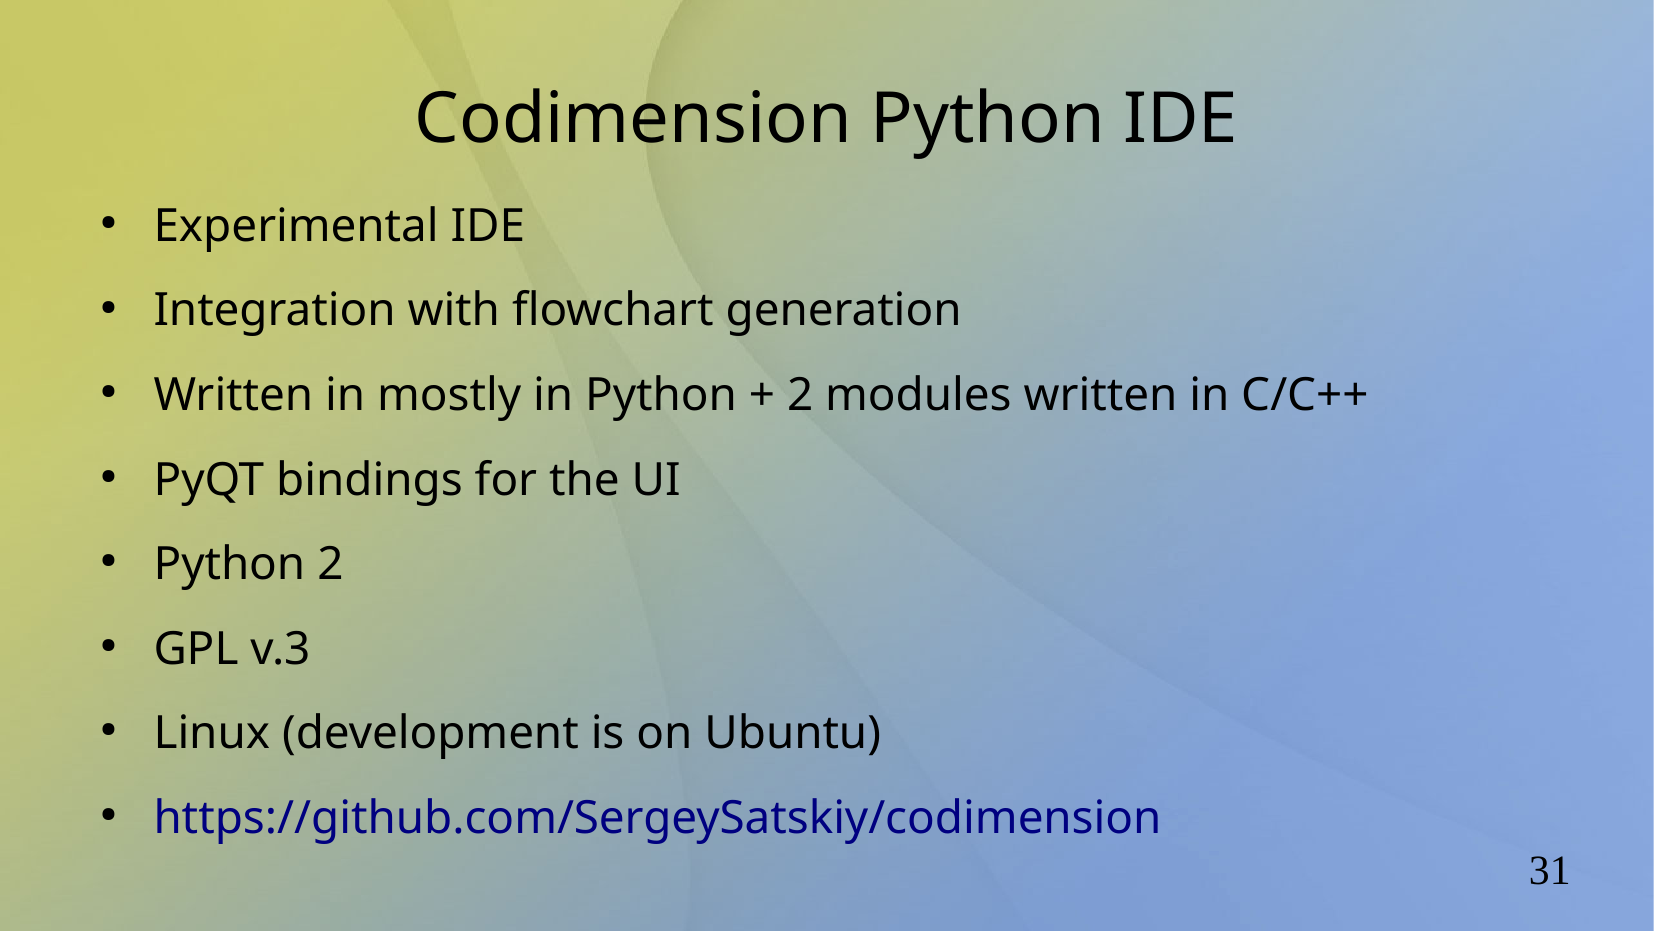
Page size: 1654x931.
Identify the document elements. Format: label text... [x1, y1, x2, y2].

title Codimension Python IDE [82, 37, 1571, 192]
picture [0, 0, 1654, 931]
list Experimental IDE Integration with flowchart generation Written in mostly in Python + 2 modules written in C/C++ PyQT bindings for the UI Python 2 GPL v.3 Linux (development is on Ubuntu) https://github.com/SergeySatskiy/codimension [82, 192, 1571, 841]
